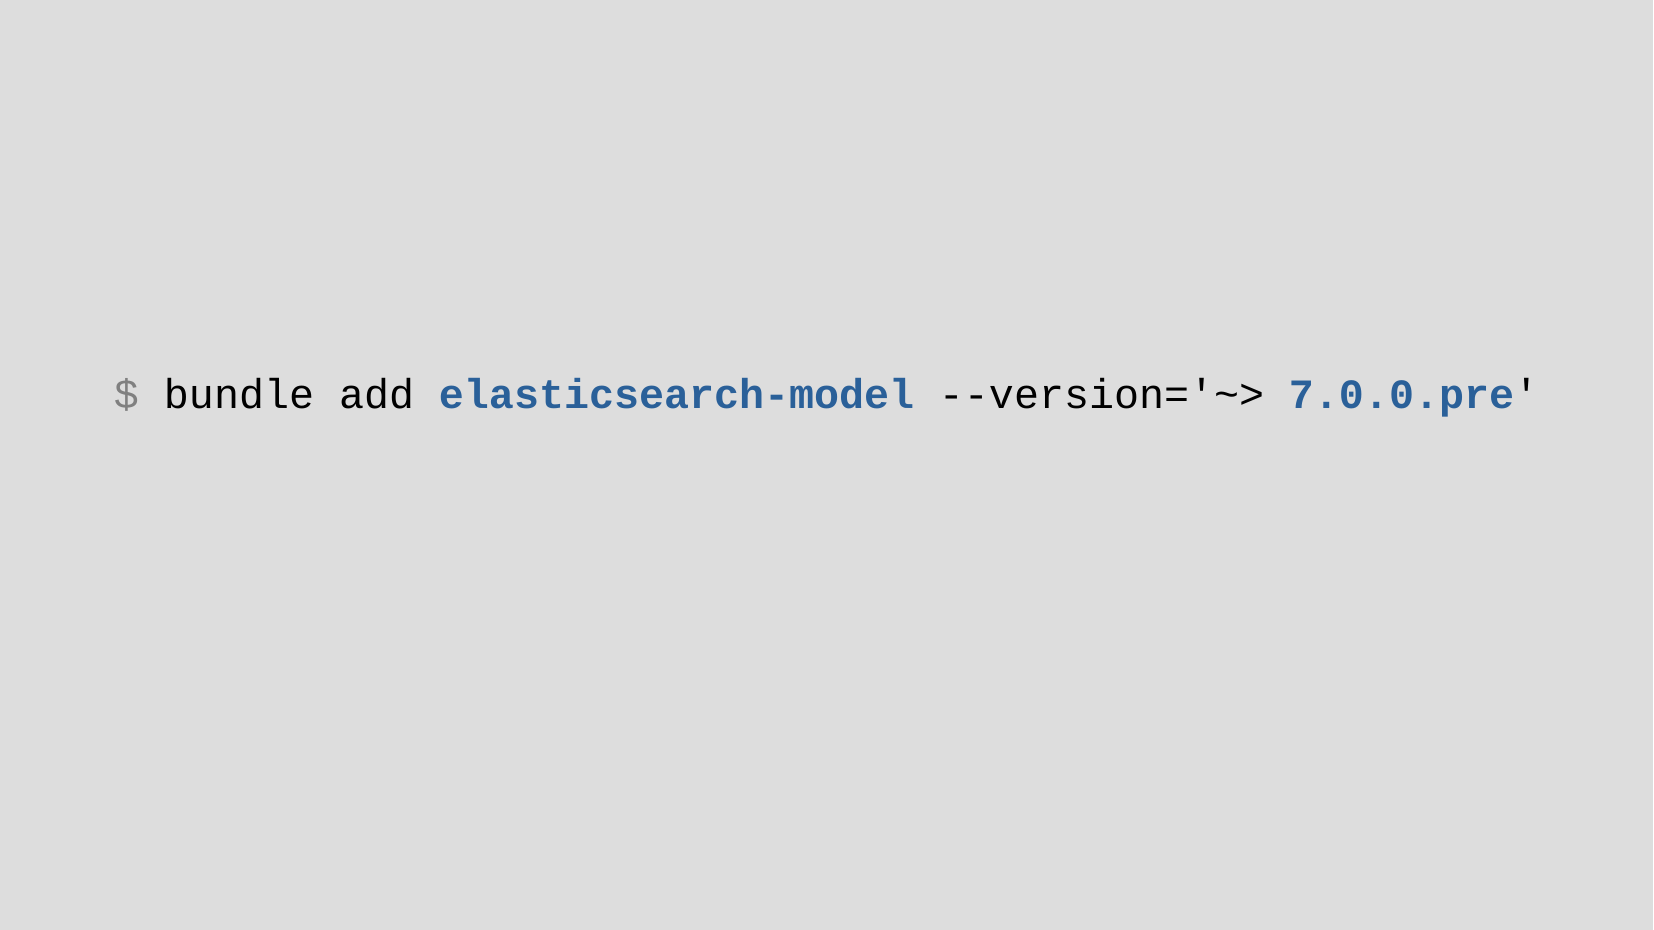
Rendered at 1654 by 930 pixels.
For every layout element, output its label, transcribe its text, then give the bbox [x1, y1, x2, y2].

subtitle $ bundle add elasticsearch-model --version='~> 7.0.0.pre' [82, 37, 1571, 757]
